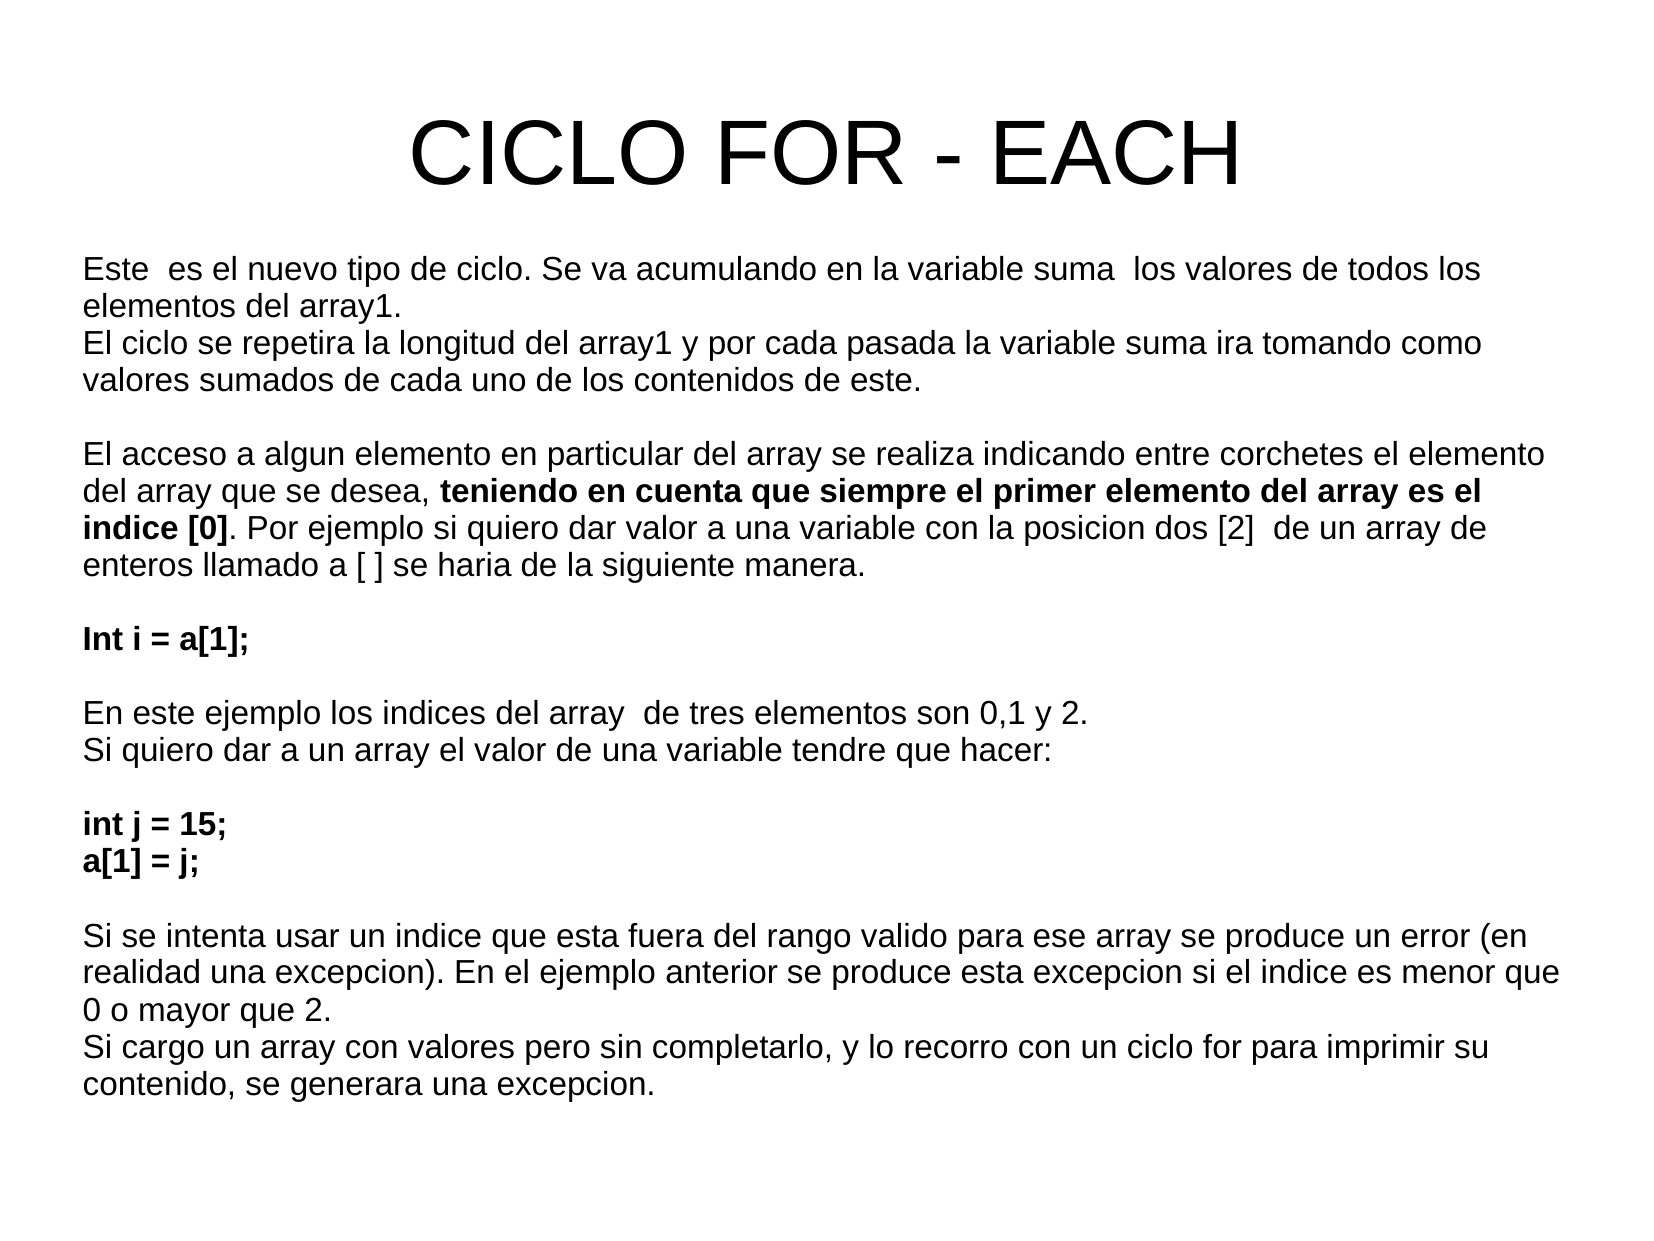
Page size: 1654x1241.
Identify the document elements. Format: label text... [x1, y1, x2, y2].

title CICLO FOR - EACH [82, 49, 1571, 243]
subtitle Este es el nuevo tipo de ciclo. Se va acumulando en la variable suma los valores de todos los elementos del array1. El ciclo se repetira la longitud del array1 y por cada pasada la variable suma ira tomando como valores sumados de cada uno de los contenidos de este. El acceso a algun elemento en particular del array se realiza indicando entre corchetes el elemento del array que se desea, teniendo en cuenta que siempre el primer elemento del array es el indice [0]. Por ejemplo si quiero dar valor a una variable con la posicion dos [2] de un array de enteros llamado a [ ] se haria de la siguiente manera. Int i = a[1]; En este ejemplo los indices del array de tres elementos son 0,1 y 2. Si quiero dar a un array el valor de una variable tendre que hacer: int j = 15; a[1] = j; Si se intenta usar un indice que esta fuera del rango valido para ese array se produce un error (en realidad una excepcion). En el ejemplo anterior se produce esta excepcion si el indice es menor que 0 o mayor que 2. Si cargo un array con valores pero sin completarlo, y lo recorro con un ciclo for para imprimir su contenido, se generara una excepcion. [82, 243, 1571, 1156]
